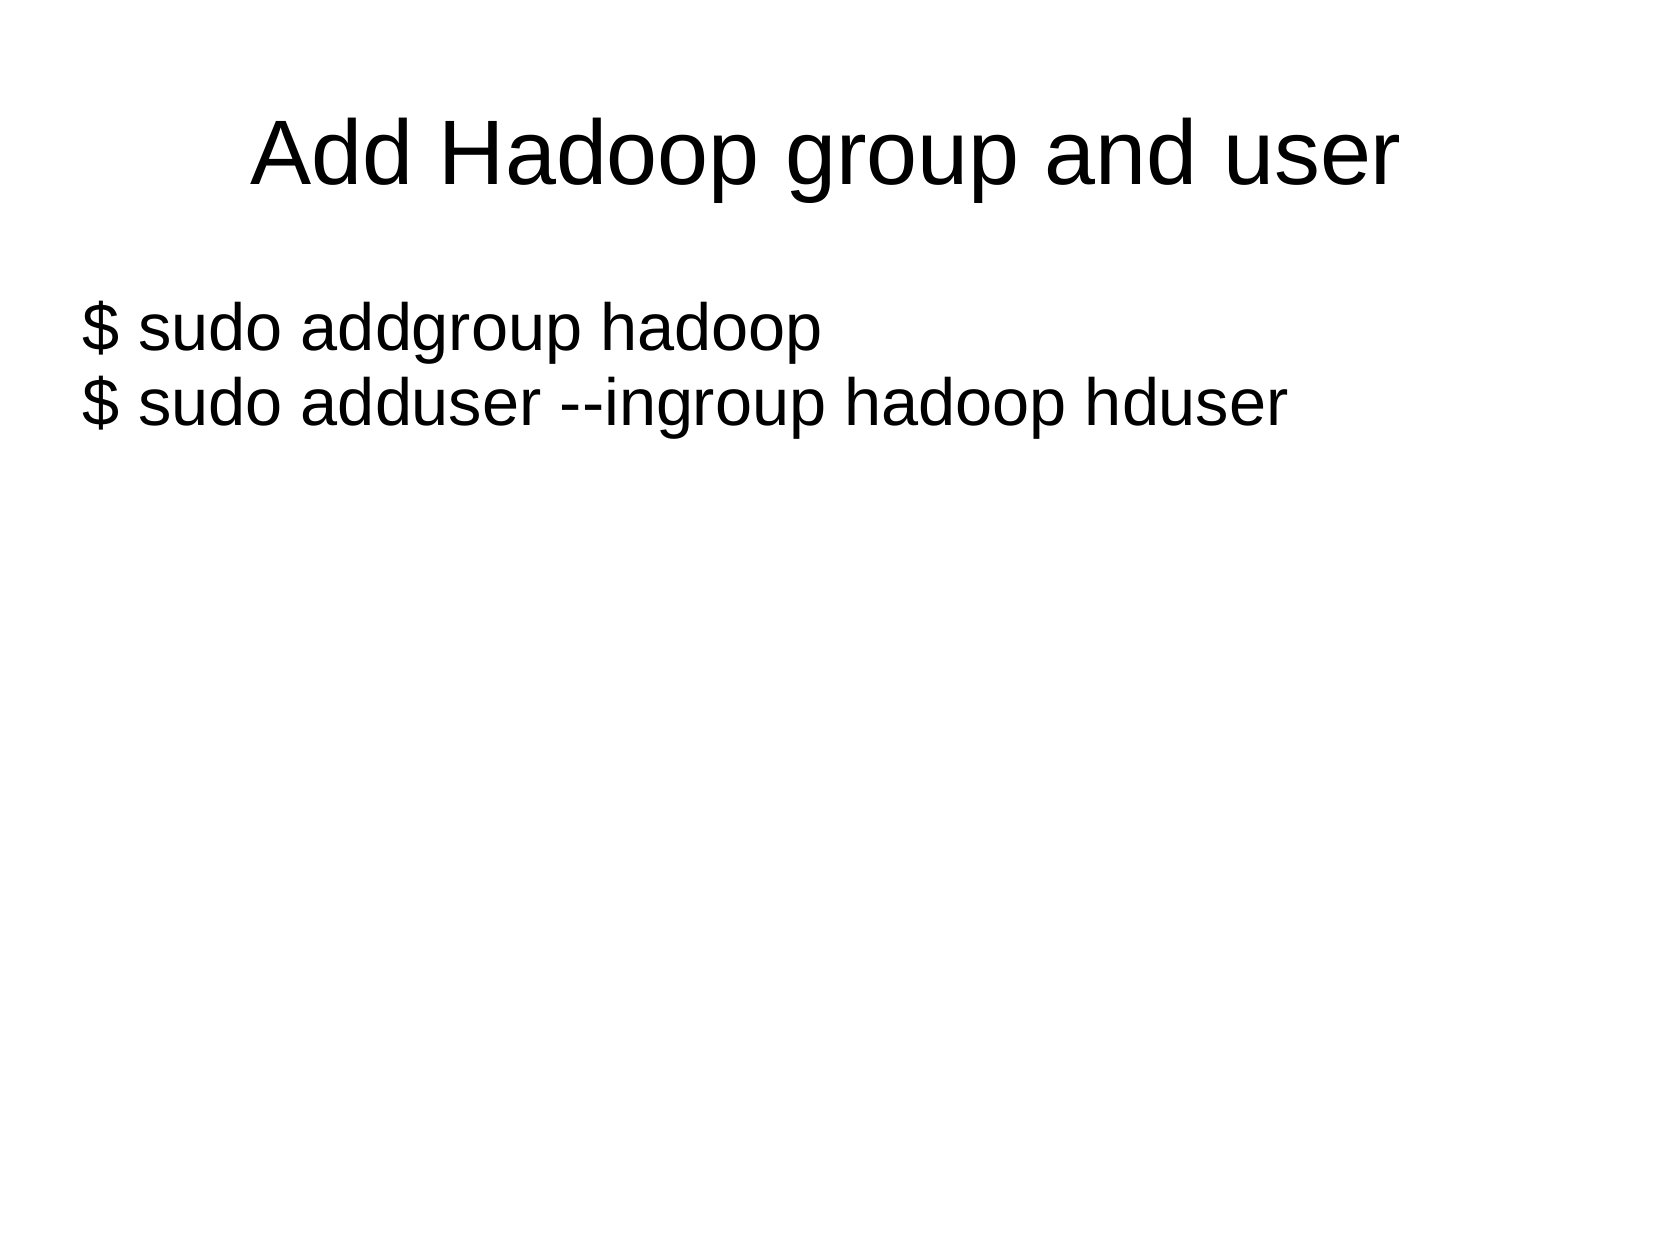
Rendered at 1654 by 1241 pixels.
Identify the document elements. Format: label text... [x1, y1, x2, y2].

subtitle $ sudo addgroup hadoop $ sudo adduser --ingroup hadoop hduser [82, 290, 1571, 1010]
title Add Hadoop group and user [82, 49, 1571, 257]
